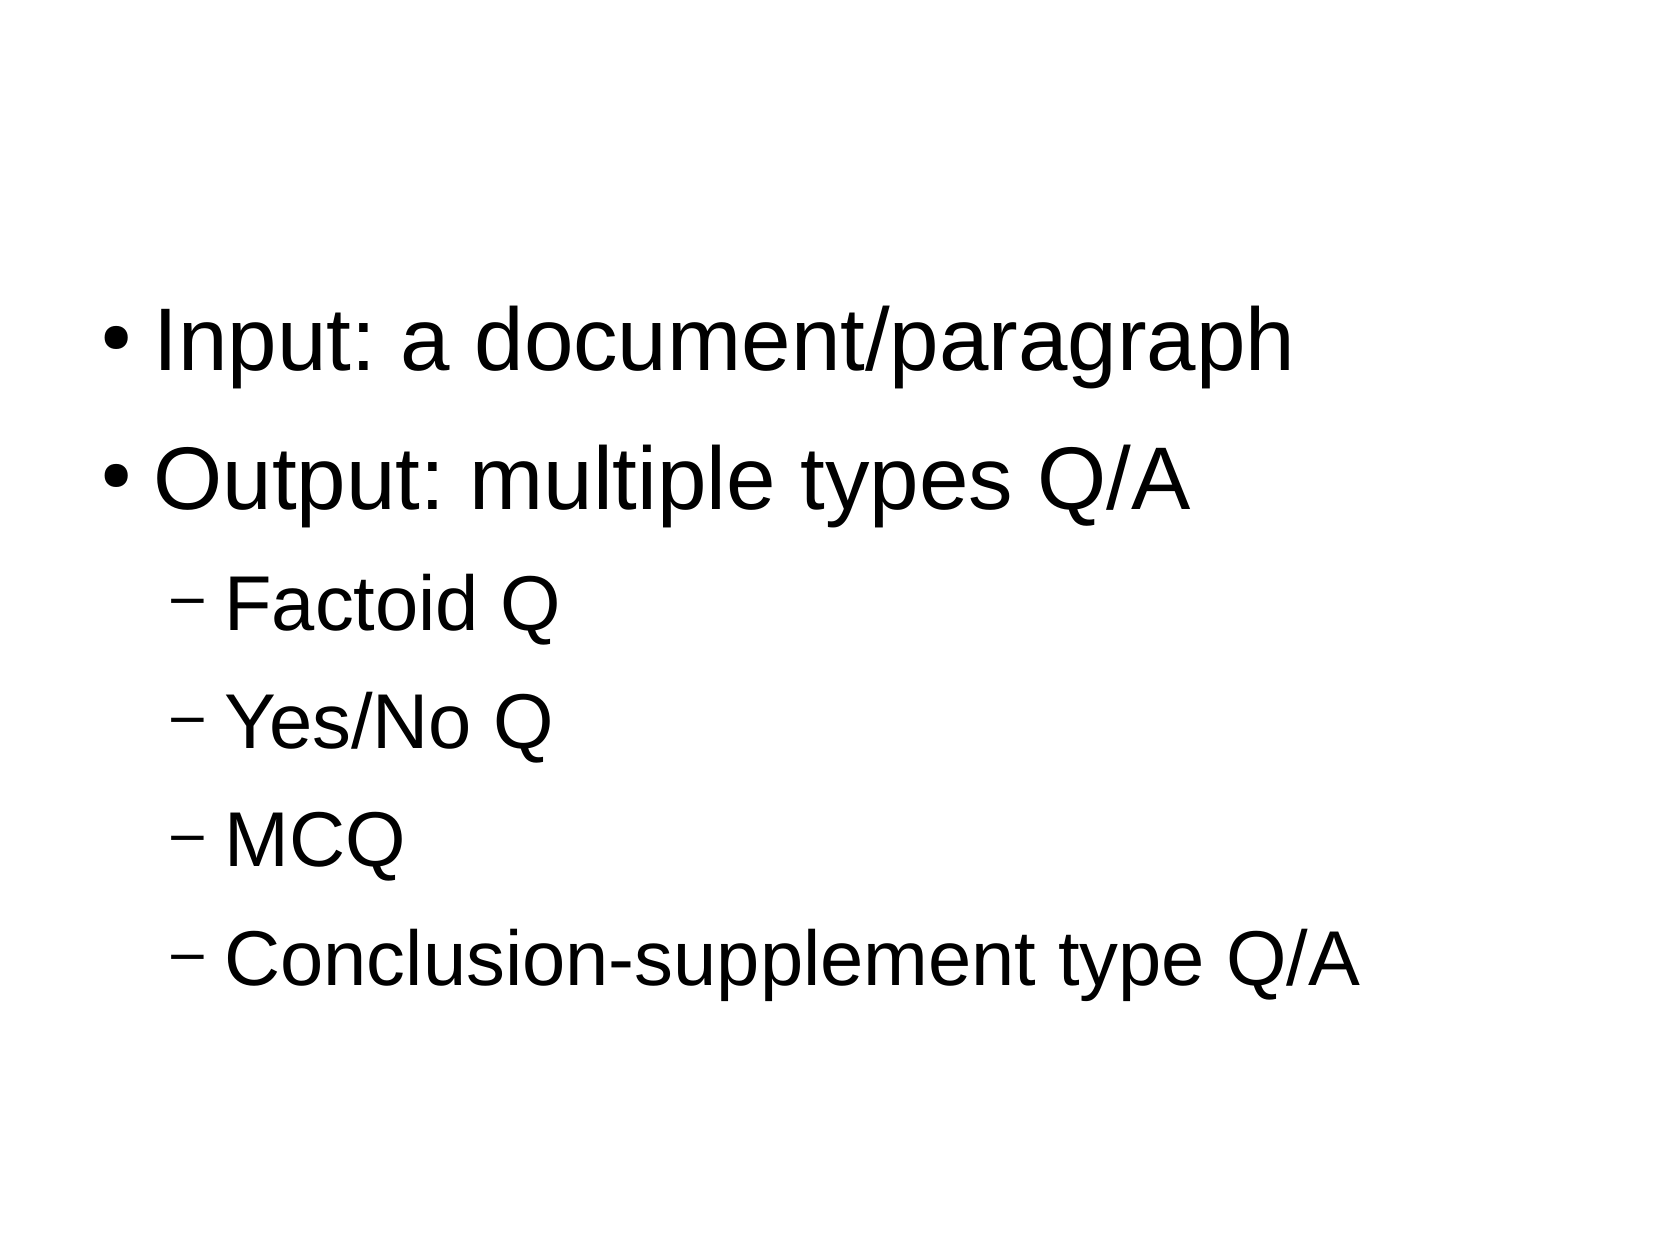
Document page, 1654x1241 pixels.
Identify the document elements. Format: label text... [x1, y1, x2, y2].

list Input: a document/paragraph Output: multiple types Q/A Factoid Q Yes/No Q MCQ Conclusion-supplement type Q/A [82, 290, 1571, 1010]
